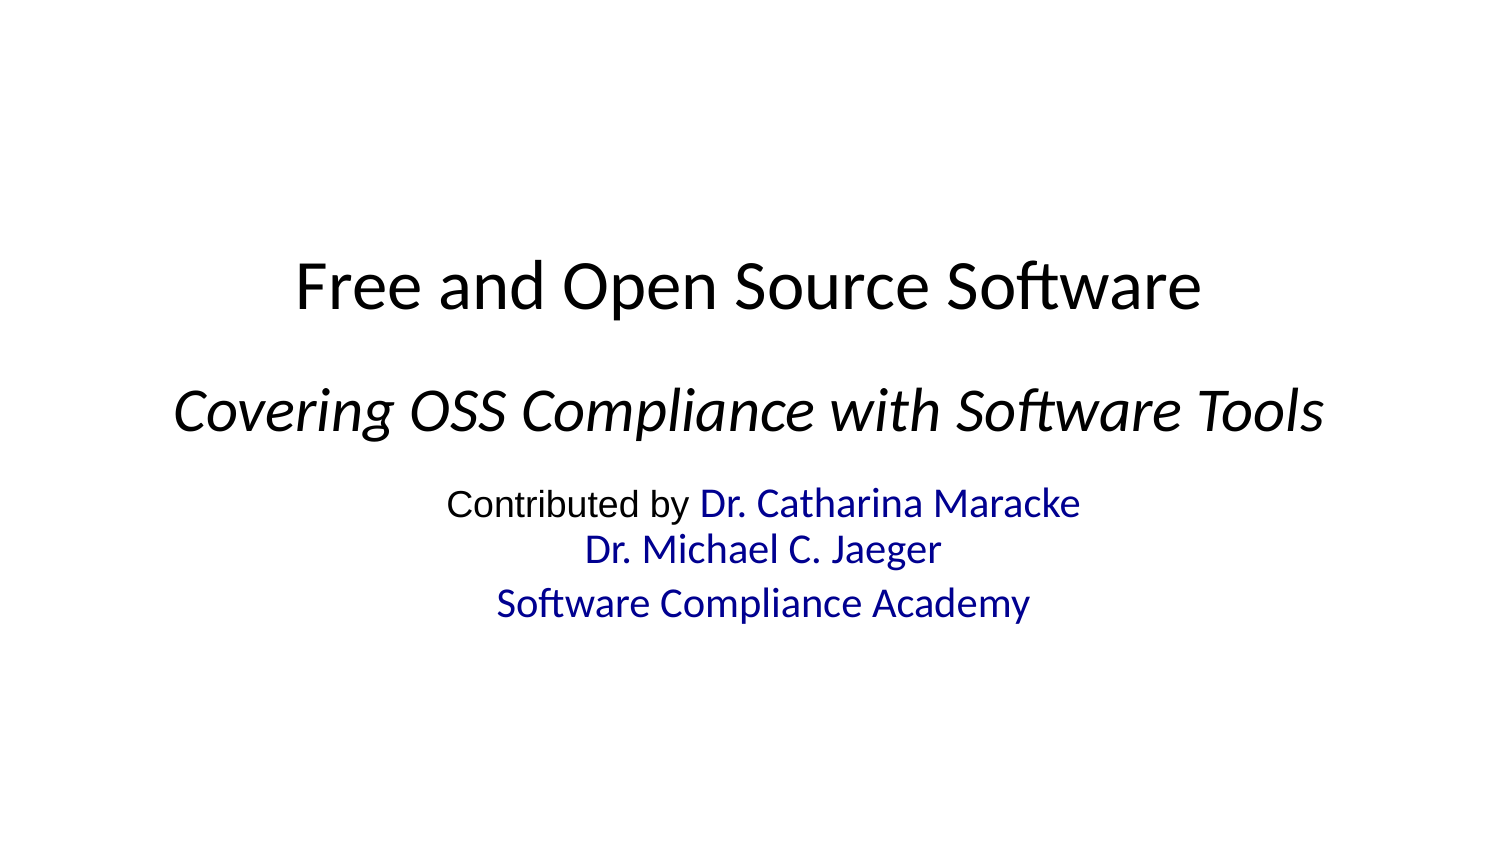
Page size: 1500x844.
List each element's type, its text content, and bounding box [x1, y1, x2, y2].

text_box Free and Open Source Software Covering OSS Compliance with Software Tools [51, 122, 1449, 459]
text_box Contributed by Dr. Catharina Maracke Dr. Michael C. Jaeger Software Compliance Academy [64, 425, 1463, 844]
